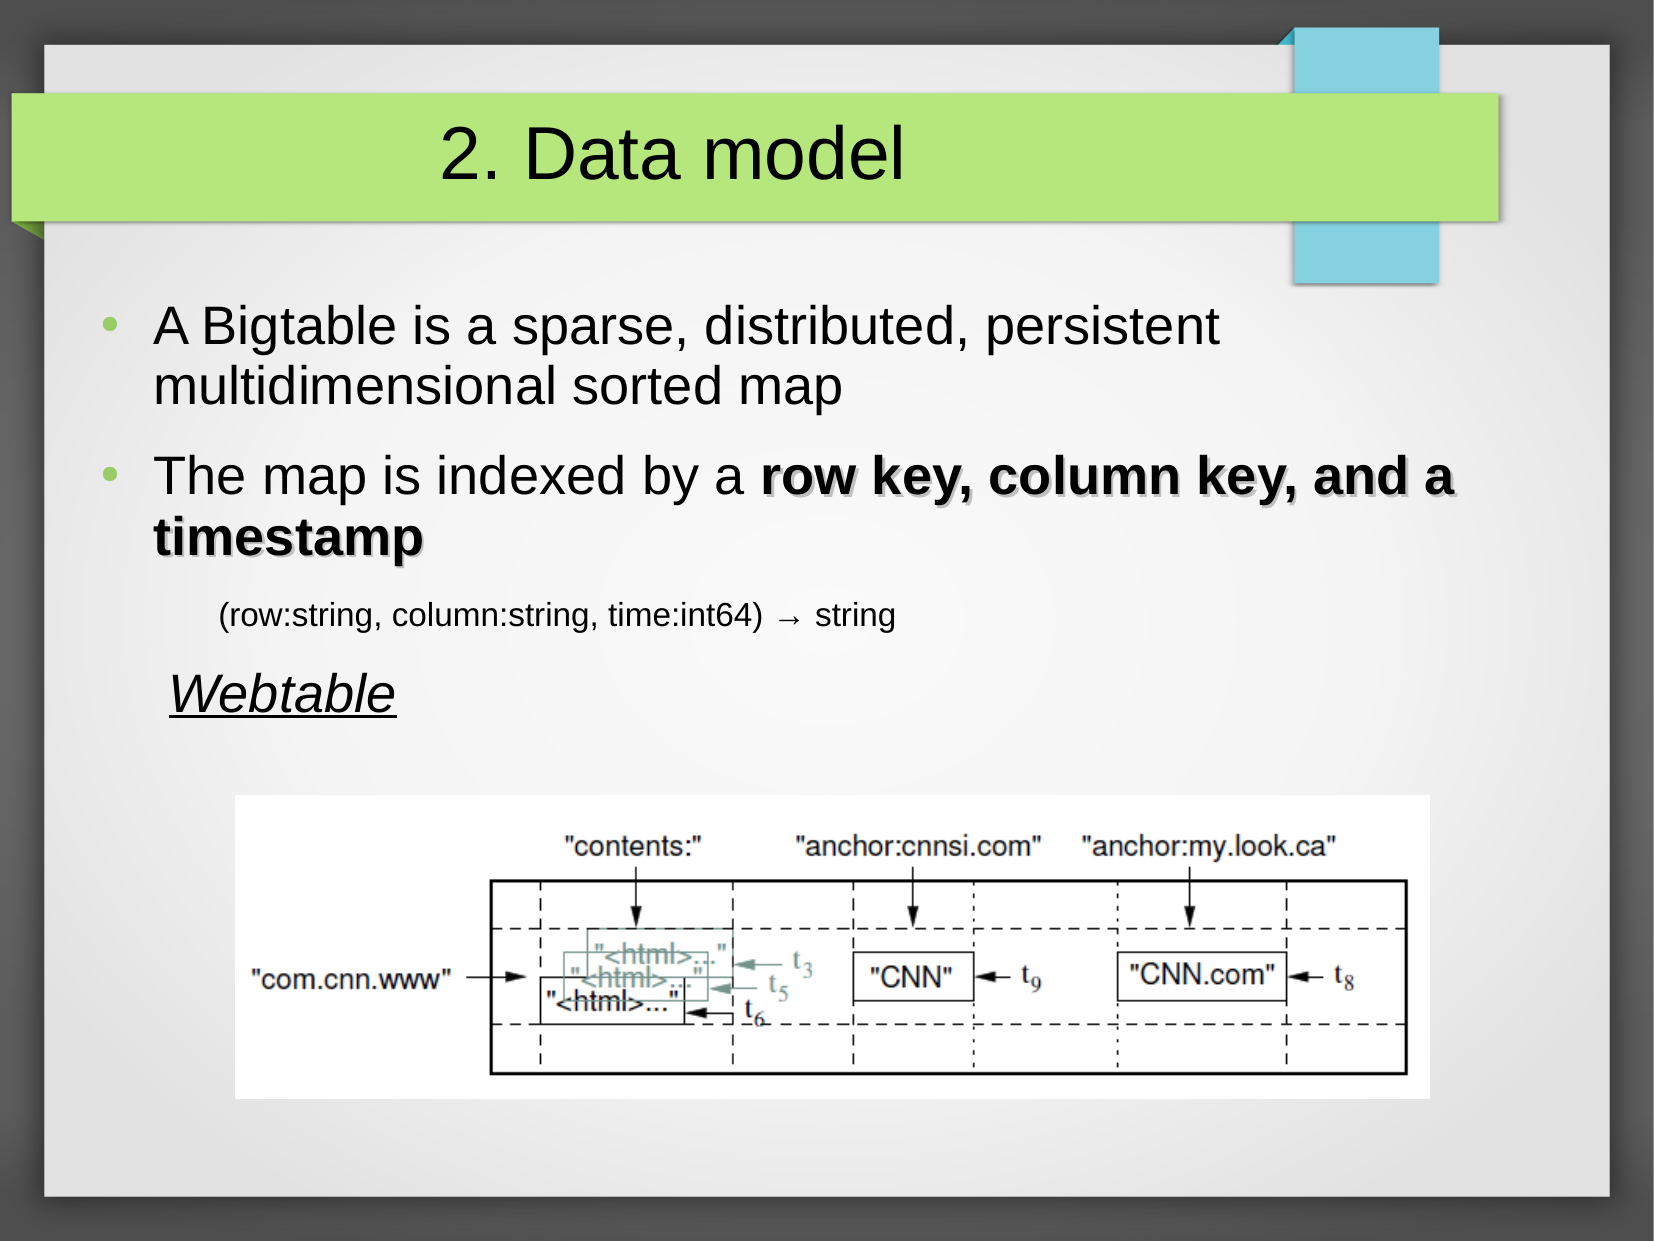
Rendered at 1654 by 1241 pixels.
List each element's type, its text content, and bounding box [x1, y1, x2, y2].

picture [0, 0, 1654, 1241]
list A Bigtable is a sparse, distributed, persistent multidimensional sorted map The map is indexed by a row key, column key, and a timestamp (row:string, column:string, time:int64) → string Webtable [82, 295, 1571, 1015]
title 2. Data model [82, 94, 1264, 213]
